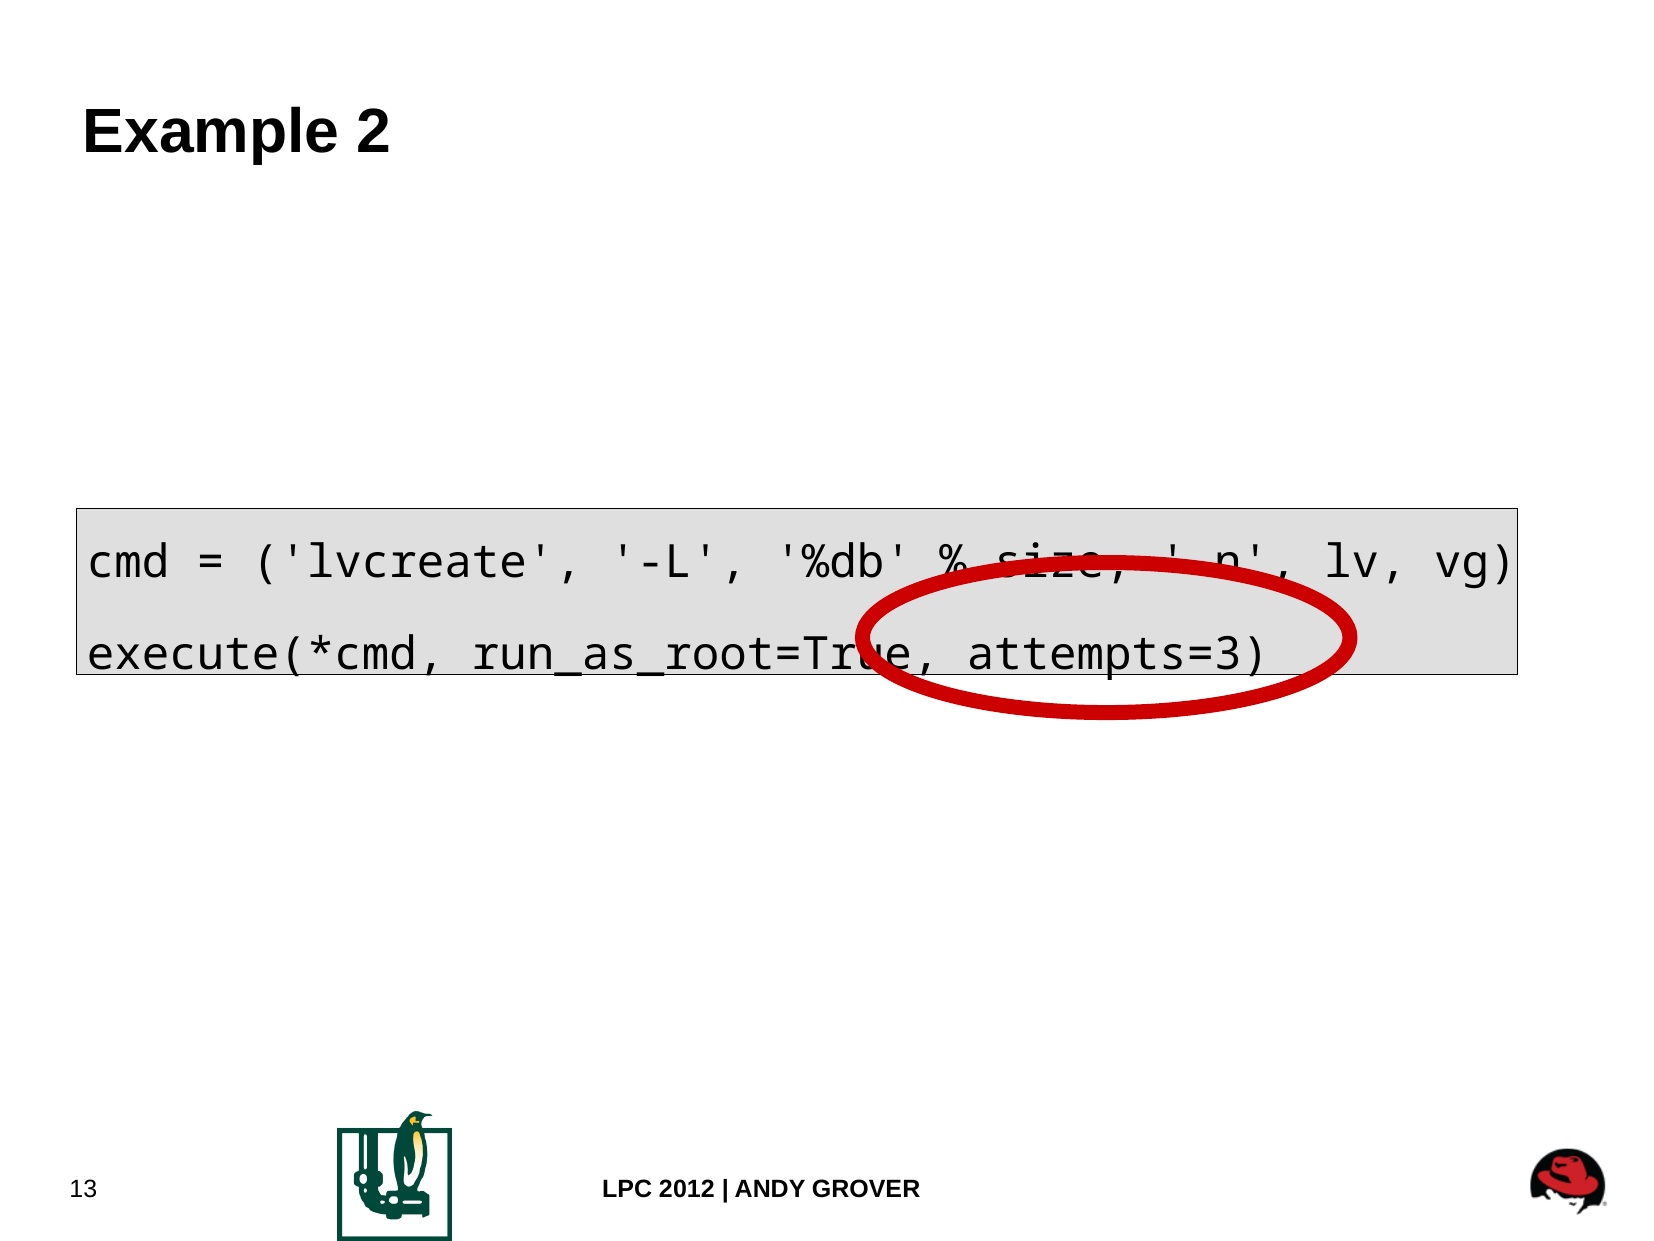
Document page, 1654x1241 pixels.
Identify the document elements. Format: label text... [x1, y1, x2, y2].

picture [337, 1111, 452, 1241]
title Example 2 [82, 37, 1571, 226]
text_box [862, 562, 1351, 713]
picture [1529, 1146, 1613, 1224]
list cmd = ('lvcreate', '-L', '%db' % size, '-n', lv, vg) execute(*cmd, run_as_root=True, attempts=3) [86, 528, 1576, 766]
text_box [76, 508, 1518, 675]
